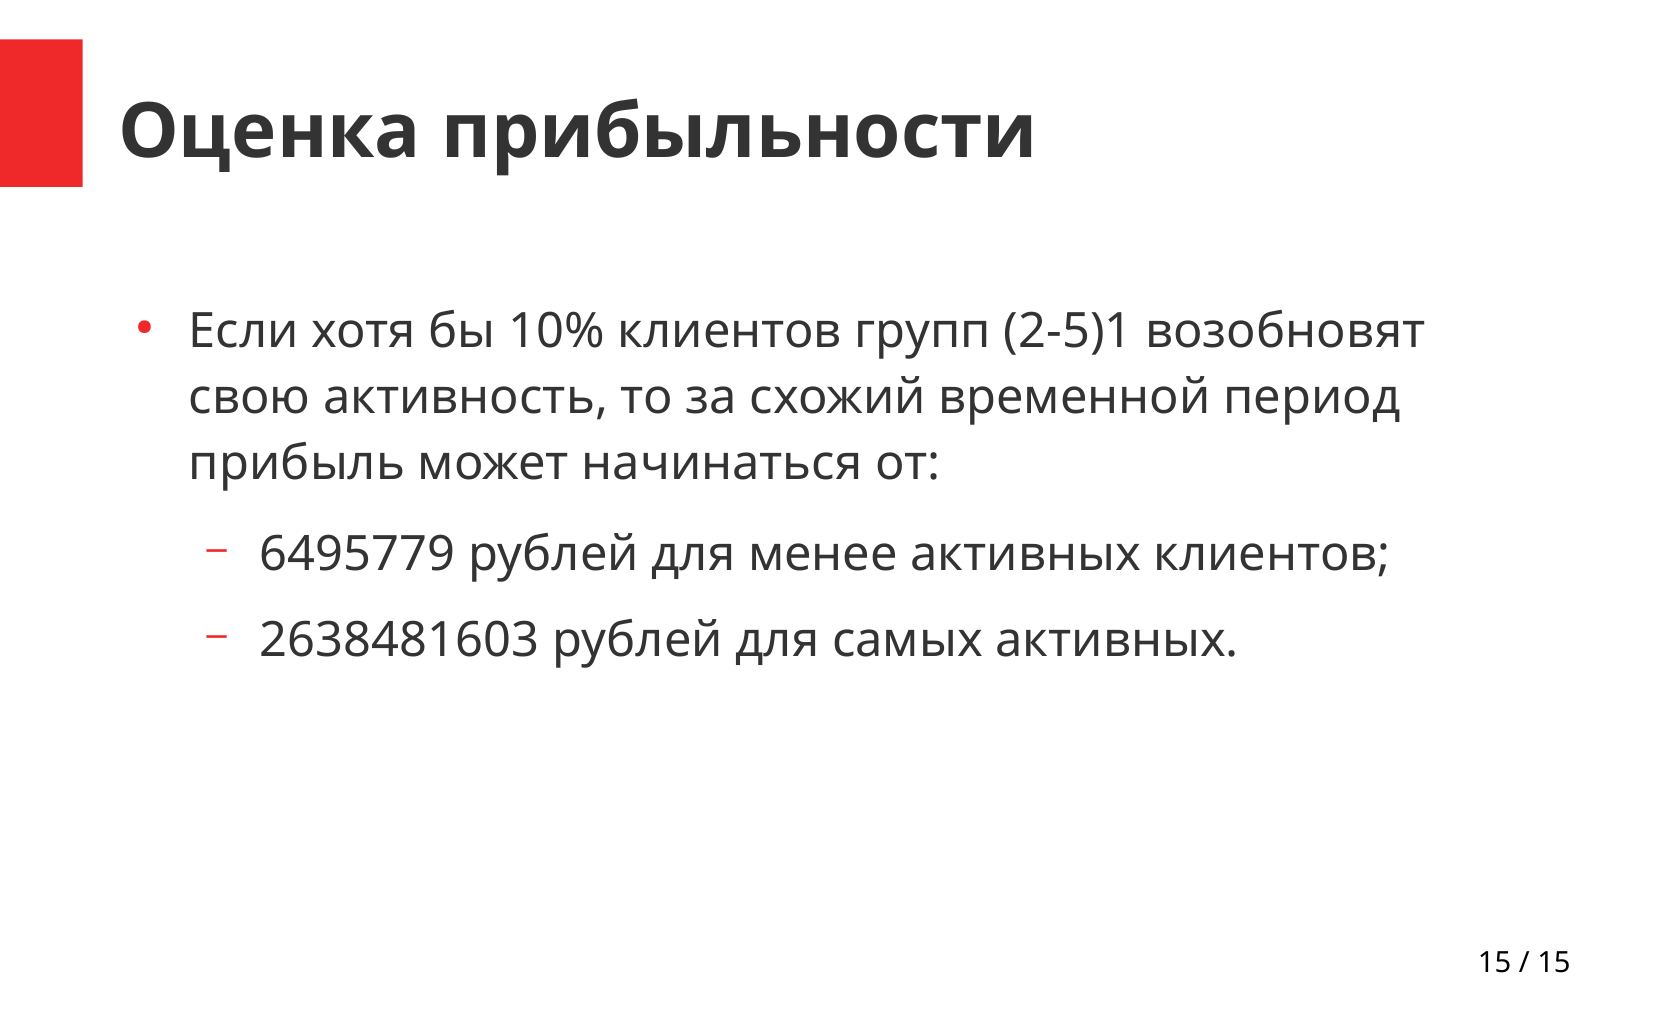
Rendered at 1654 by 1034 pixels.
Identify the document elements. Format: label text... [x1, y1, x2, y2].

title Оценка прибыльности [118, 41, 1571, 214]
list Если хотя бы 10% клиентов групп (2-5)1 возобновят свою активность, то за схожий временной период прибыль может начинаться от: 6495779 рублей для менее активных клиентов; 2638481603 рублей для самых активных. [118, 295, 1536, 895]
